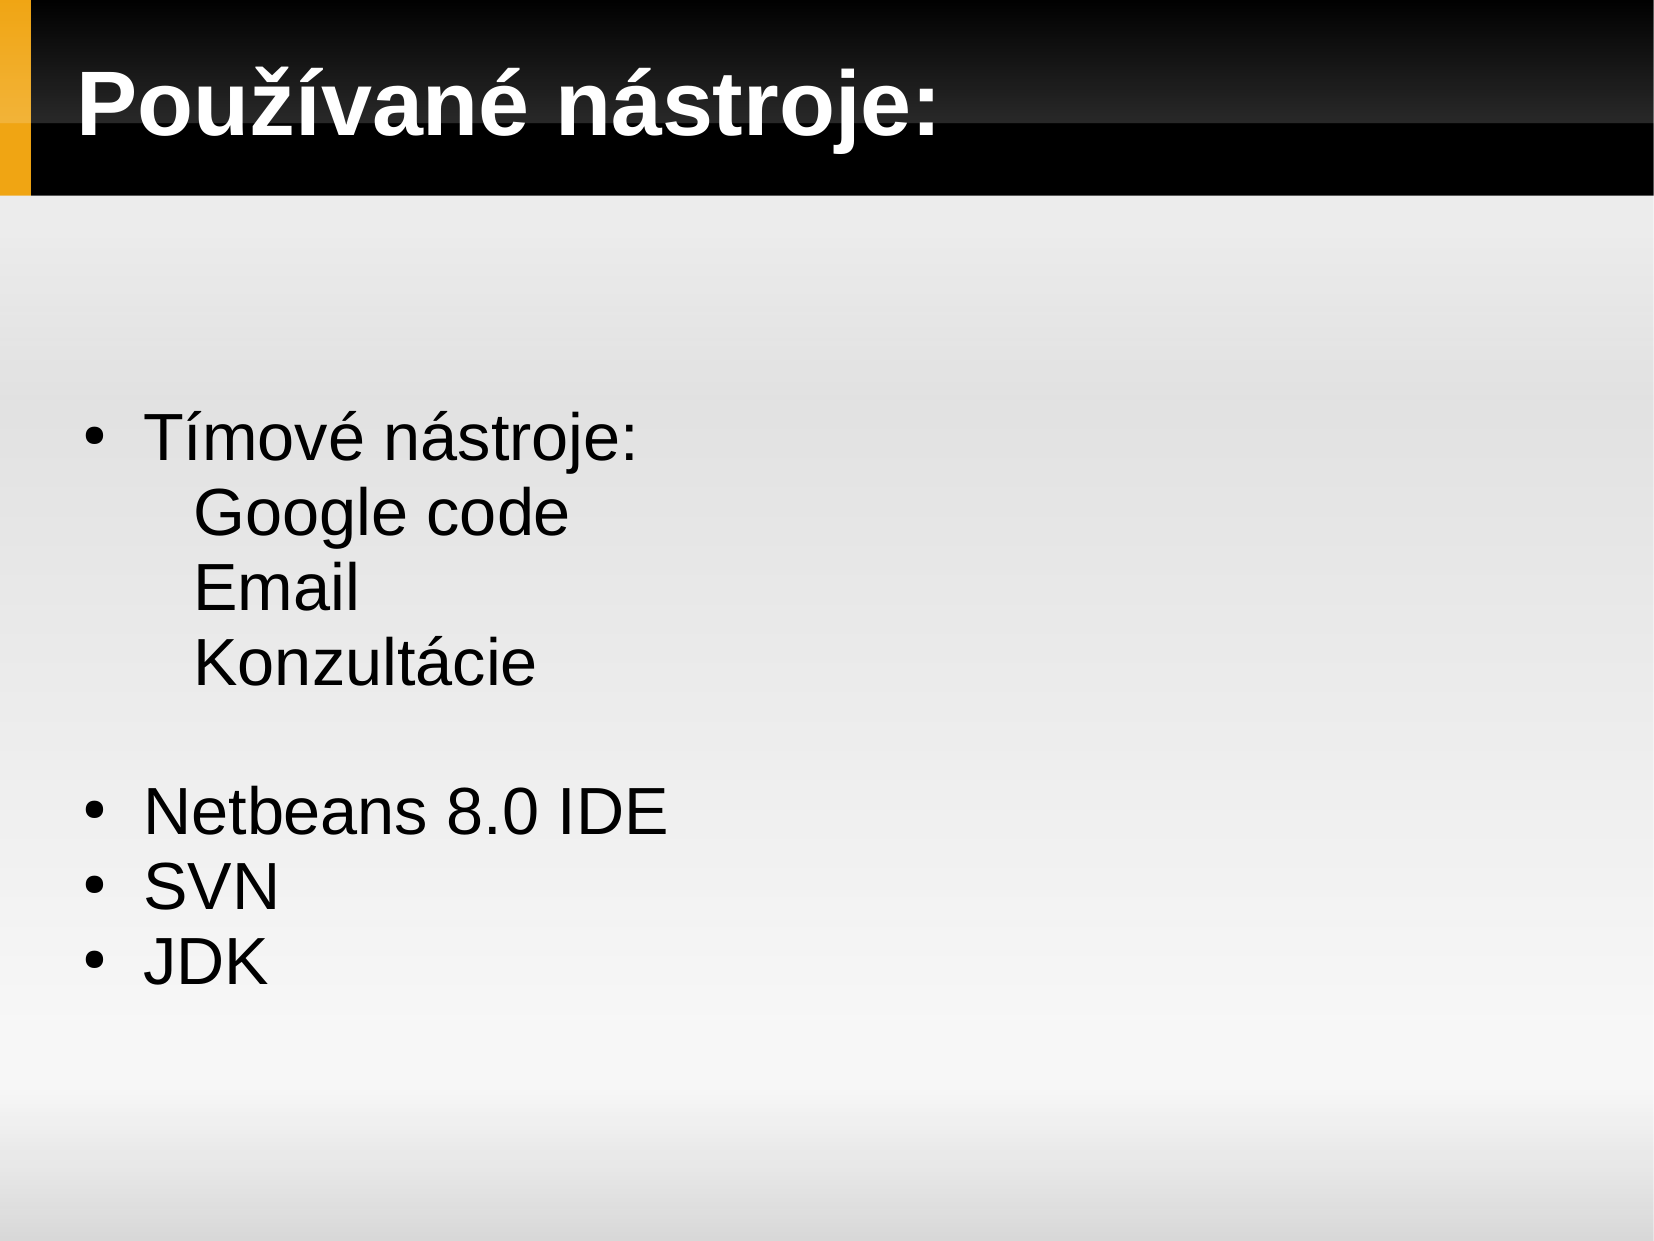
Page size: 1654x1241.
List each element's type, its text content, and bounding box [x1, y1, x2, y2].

subtitle Tímové nástroje: Google code Email Konzultácie Netbeans 8.0 IDE SVN JDK [82, 297, 1571, 1102]
title Používané nástroje: [76, 0, 1565, 208]
picture [0, 0, 1654, 1241]
